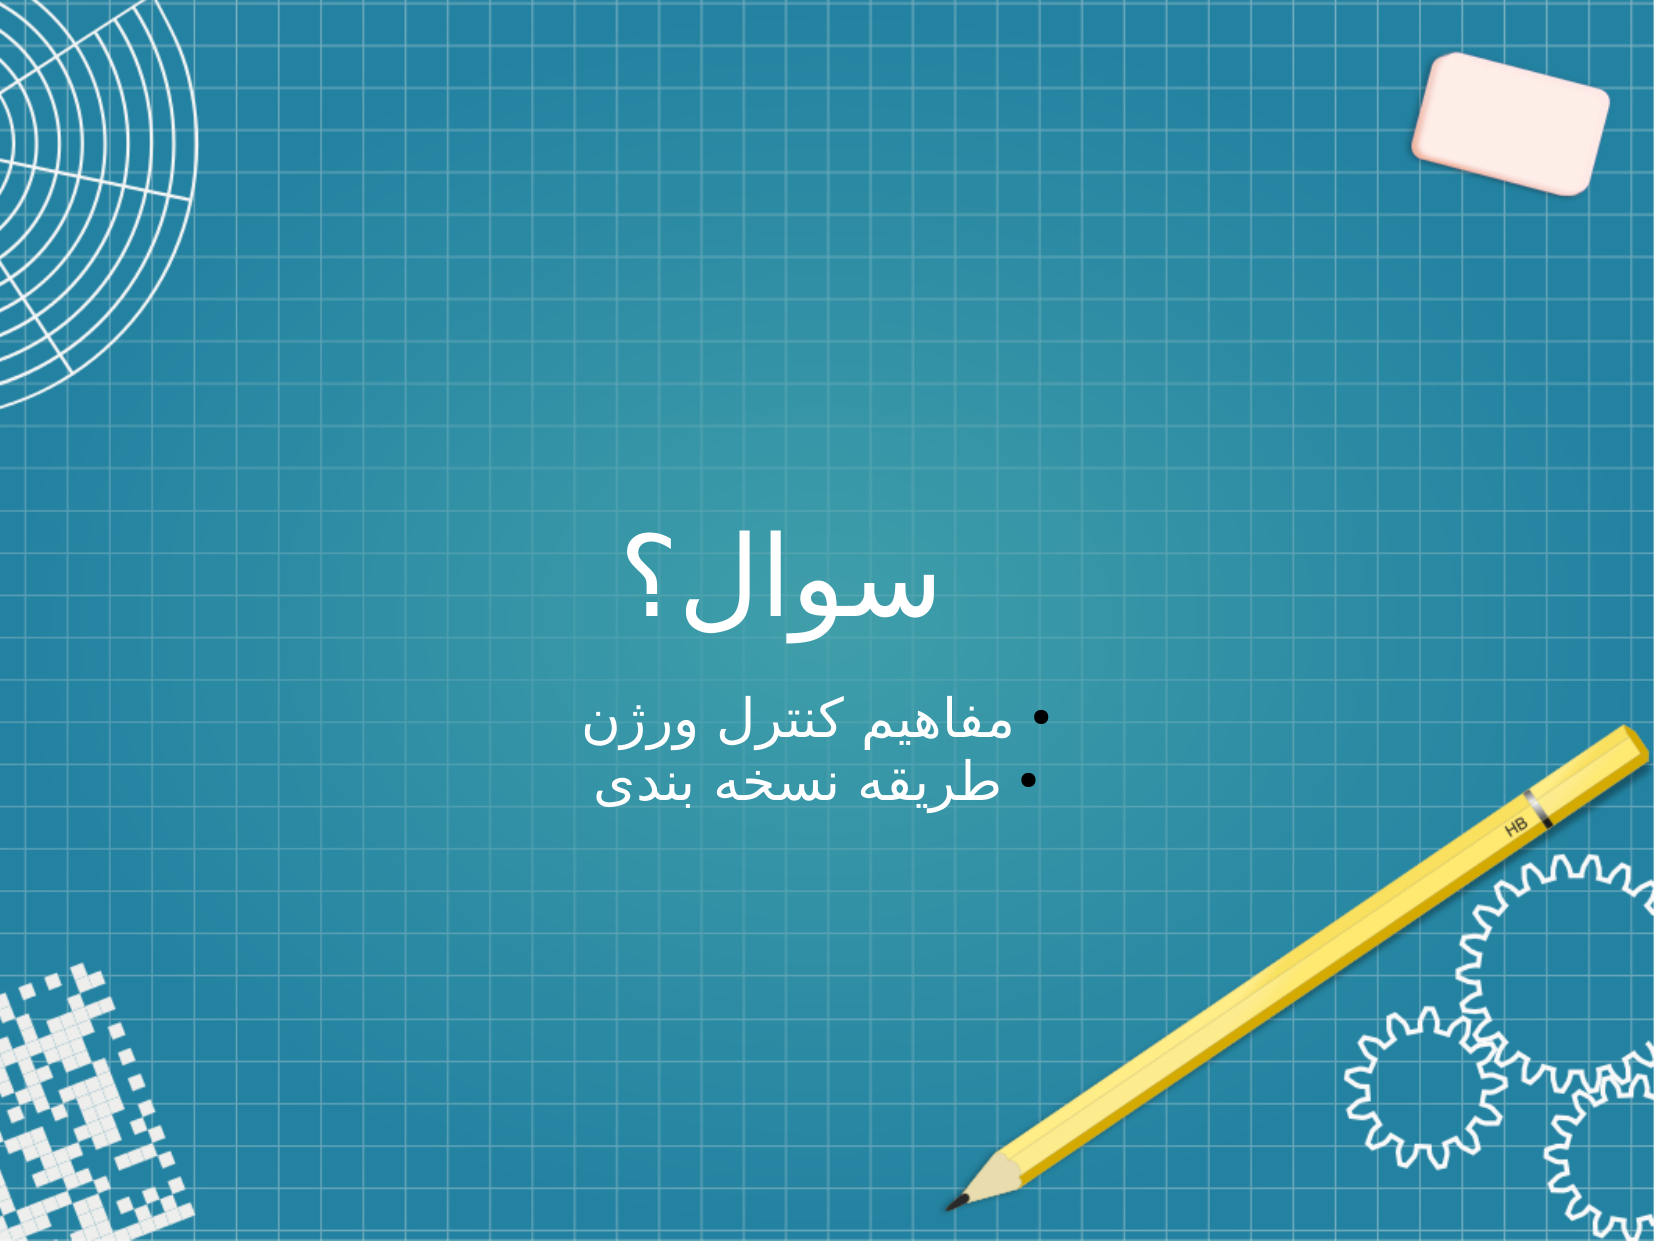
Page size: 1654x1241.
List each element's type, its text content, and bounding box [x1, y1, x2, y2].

title سوال؟ [75, 495, 1489, 661]
picture [0, 0, 1654, 1241]
text_box مفاهیم کنترل ورژن طریقه نسخه بندی [71, 675, 1561, 826]
